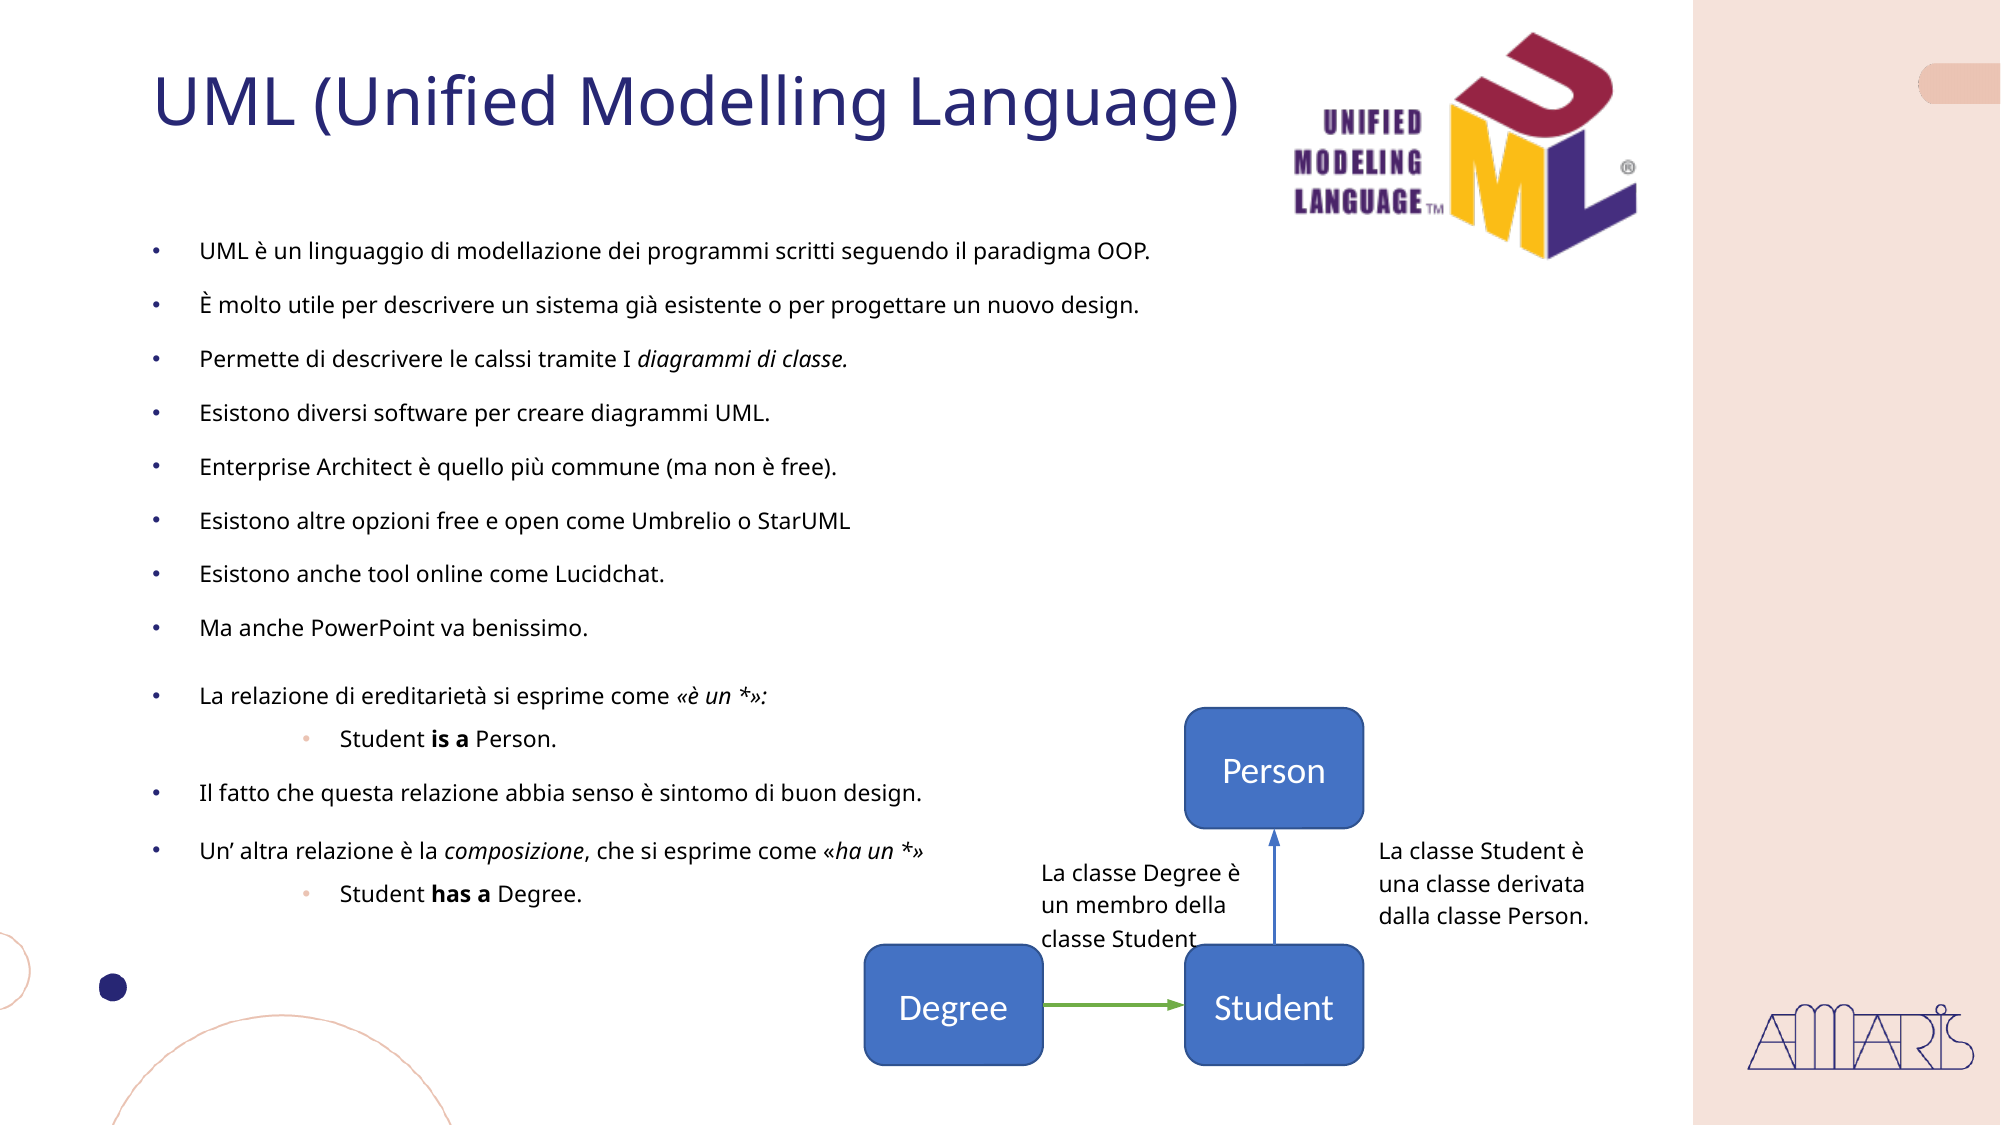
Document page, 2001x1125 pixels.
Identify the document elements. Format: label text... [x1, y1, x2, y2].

title UML (Unified Modelling Language) [137, 59, 1293, 148]
text_box La relazione di ereditarietà si esprime come «è un *»: Student is a Person. Il fatto che questa relazione abbia senso è sintomo di buon design. [137, 668, 1142, 856]
picture [1293, 22, 1638, 273]
text_box La classe Degree è un membro della classe Student [1026, 845, 1268, 958]
text_box La classe Student è una classe derivata dalla classe Person. [1363, 823, 1638, 936]
text_box Student [1185, 944, 1364, 1066]
text_box Degree [864, 944, 1043, 1066]
text_box Un’ altra relazione è la composizione, che si esprime come «ha un *» Student has a Degree. [137, 823, 1000, 967]
list UML è un linguaggio di modellazione dei programmi scritti seguendo il paradigma OOP. È molto utile per descrivere un sistema già esistente o per progettare un nuovo design. Permette di descrivere le calssi tramite I diagrammi di classe. Esistono diversi software per creare diagrammi UML. Enterprise Architect è quello più commune (ma non è free). Esistono altre opzioni free e open come Umbrelio o StarUML Esistono anche tool online come Lucidchat. Ma anche PowerPoint va benissimo. [137, 223, 1574, 704]
text_box Person [1185, 708, 1364, 829]
